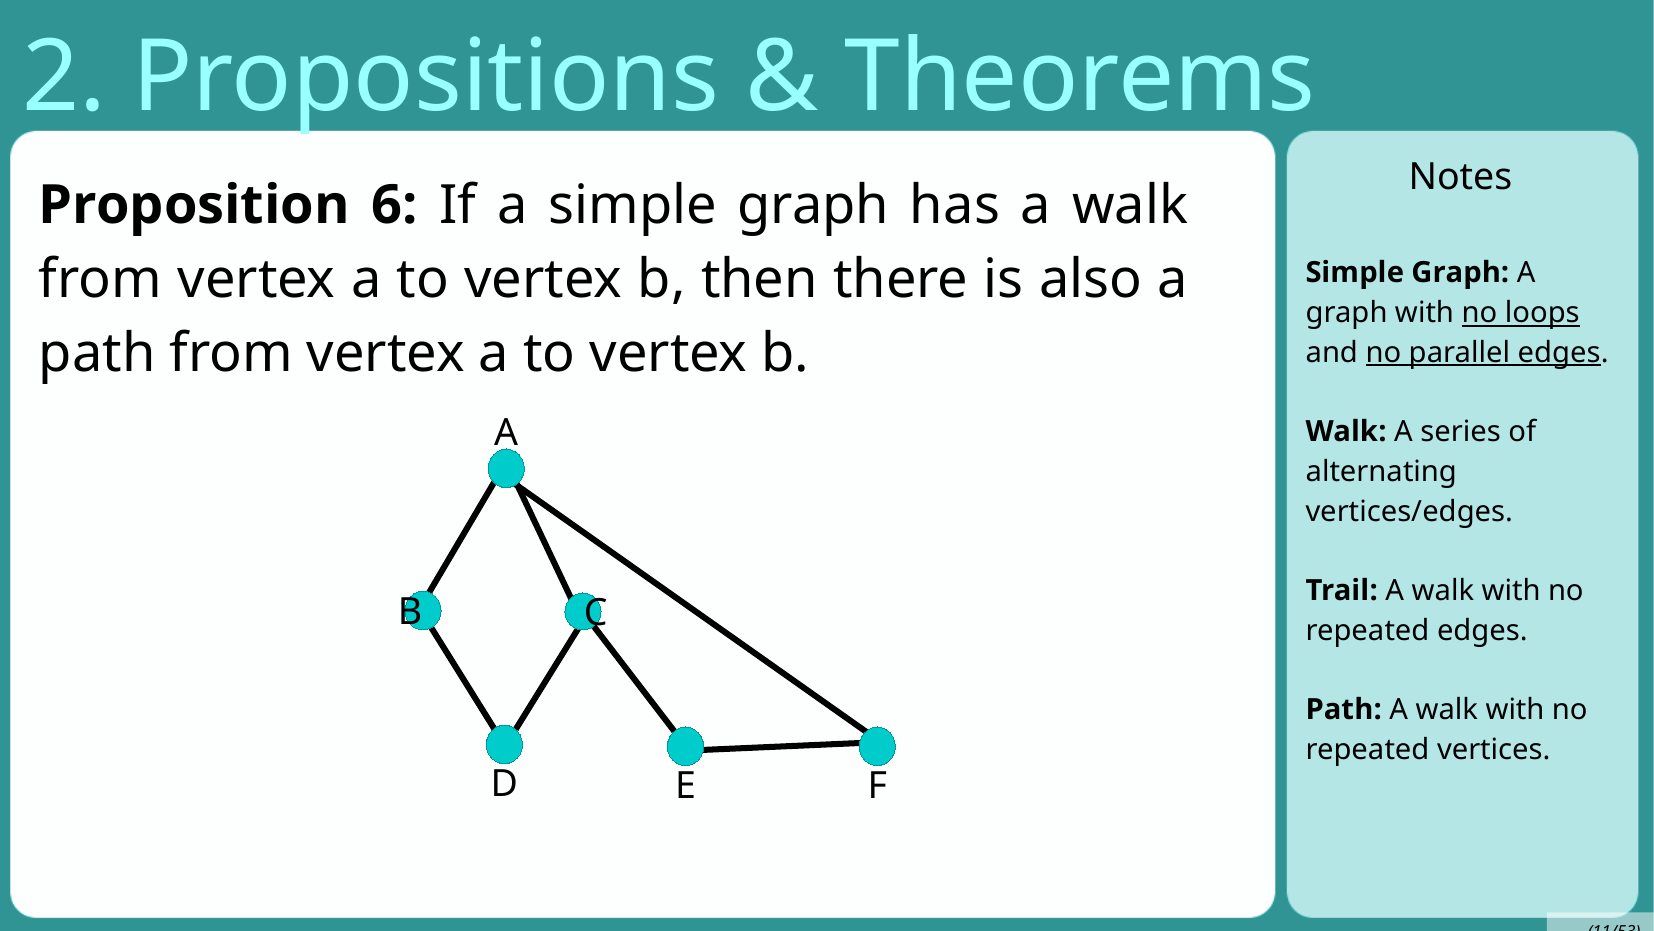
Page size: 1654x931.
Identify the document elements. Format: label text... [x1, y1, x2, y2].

text_box Proposition 6: If a simple graph has a walk from vertex a to vertex b, then there is also a path from vertex a to vertex b. [39, 165, 1247, 892]
text_box C [564, 592, 596, 630]
text_box A [488, 448, 525, 488]
text_box D [486, 725, 523, 764]
text_box F [859, 726, 896, 766]
picture [0, 0, 1654, 931]
text_box B [404, 611, 416, 621]
text_box C [589, 601, 602, 622]
text_box E [667, 726, 704, 766]
text_box Notes Simple Graph: A graph with no loops and no parallel edges. Walk: A series of alternating vertices/edges. Trail: A walk with no repeated edges. Path: A walk with no repeated vertices. [1290, 141, 1631, 723]
text_box (<number>/53) [1546, 912, 1654, 931]
text_box B [405, 600, 415, 609]
text_box B [410, 591, 442, 630]
title 2. Propositions & Theorems [22, 13, 1511, 130]
